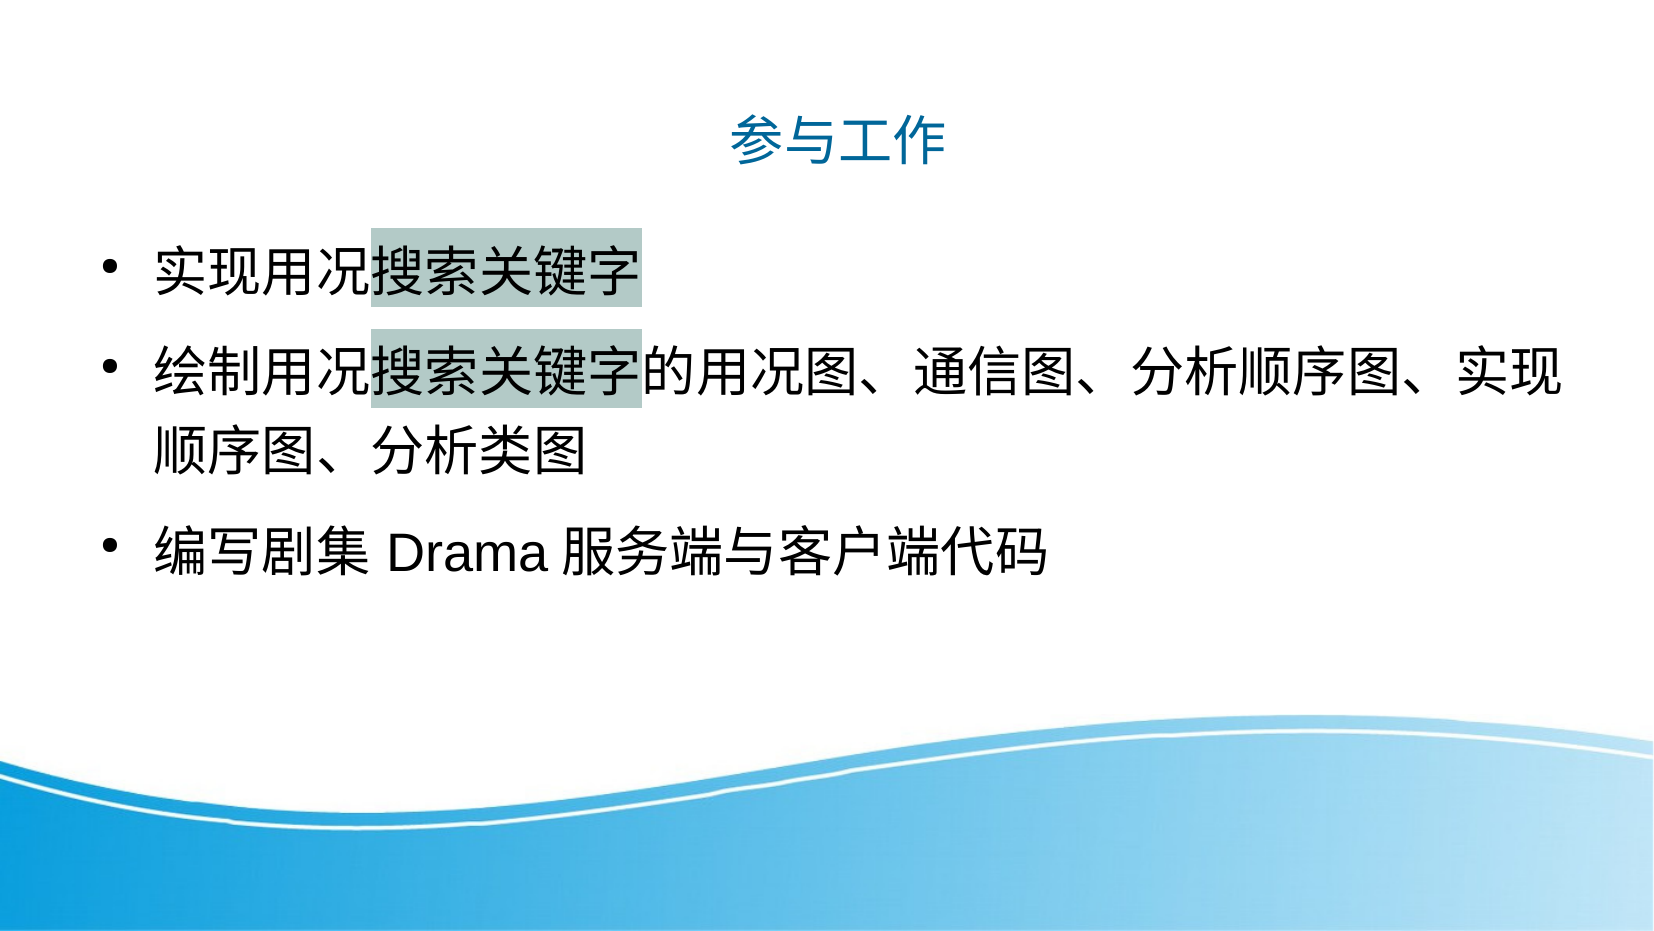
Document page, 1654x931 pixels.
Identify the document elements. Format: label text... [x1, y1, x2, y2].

picture [0, 714, 1654, 931]
list 实现用况搜索关键字 绘制用况搜索关键字的用况图、通信图、分析顺序图、实现顺序图、分析类图 编写剧集Drama服务端与客户端代码 [82, 228, 1571, 768]
title 参与工作 [94, 59, 1583, 215]
